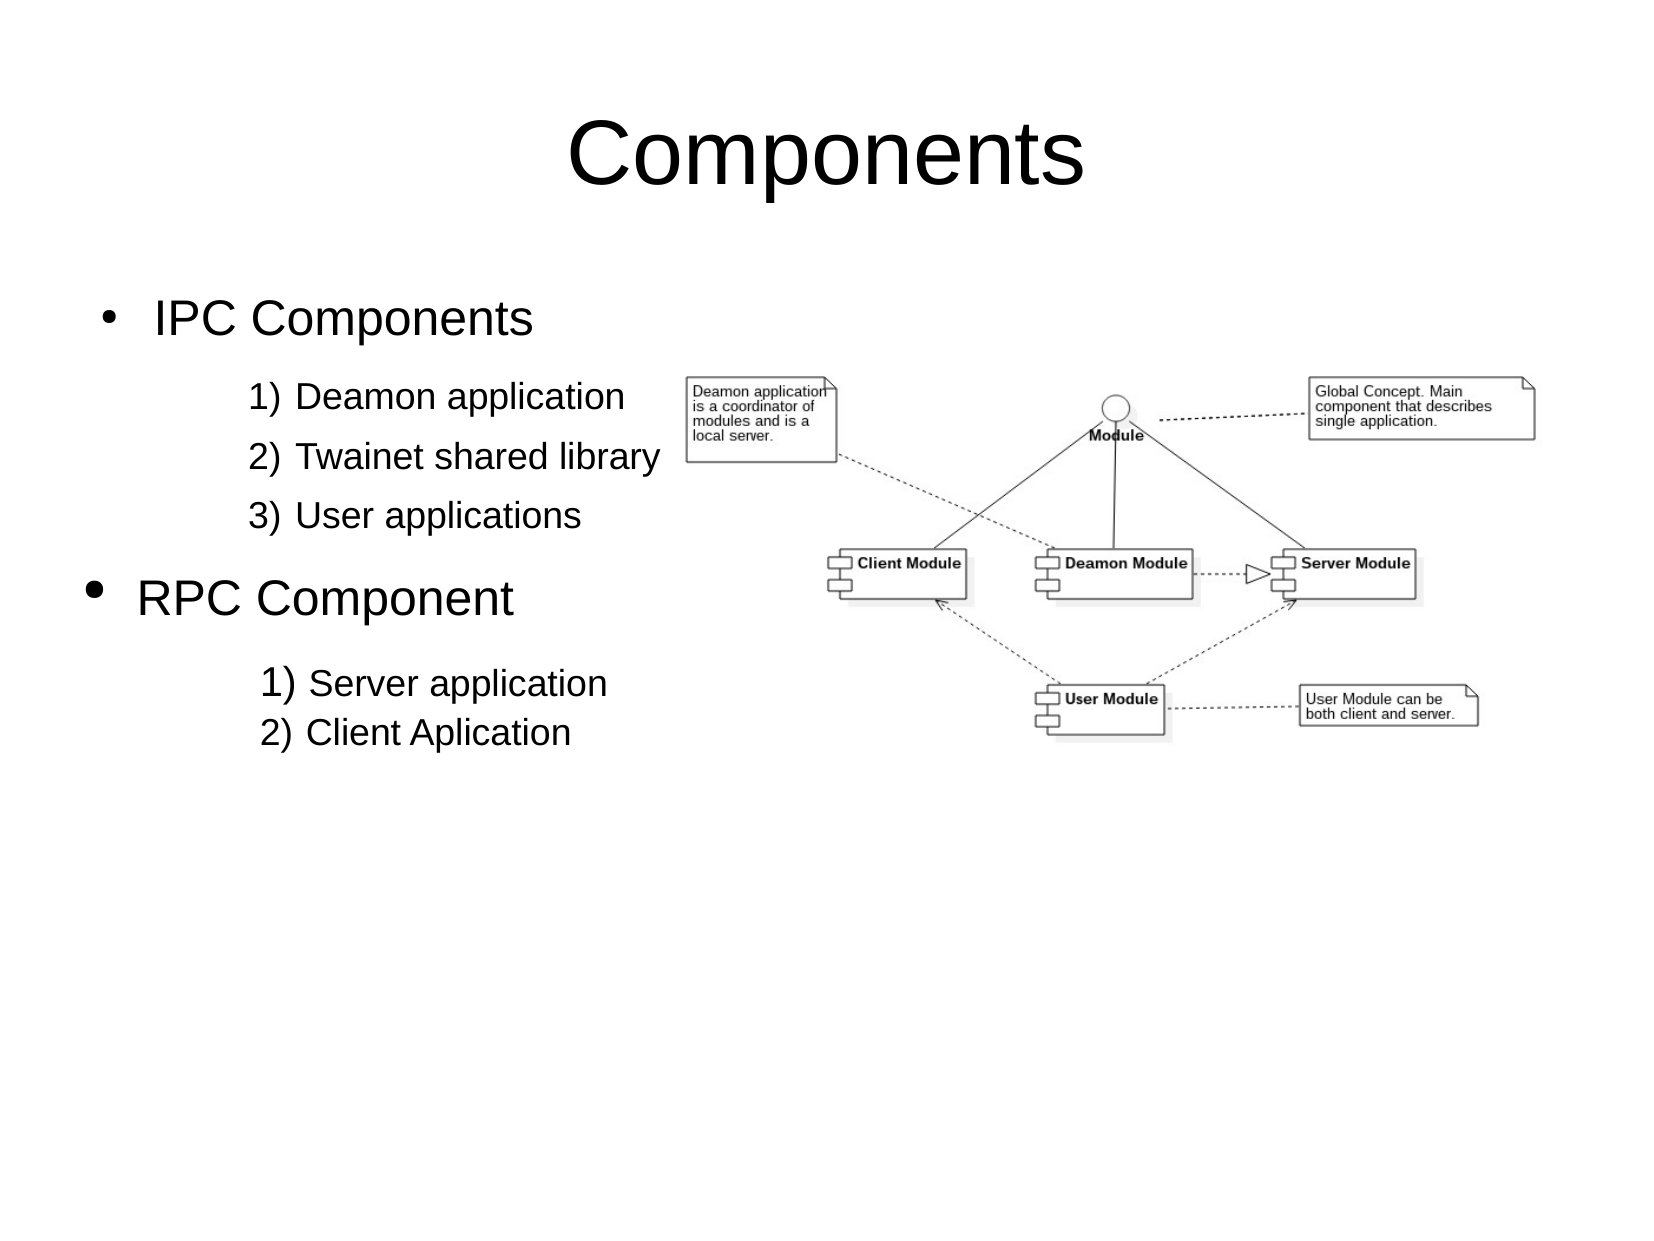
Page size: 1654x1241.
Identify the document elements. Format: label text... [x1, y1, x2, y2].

title Components [82, 49, 1571, 257]
picture [675, 366, 1583, 780]
list IPC Components Deamon application Twainet shared library User applications RPC Component Server application Client Aplication [82, 290, 1571, 1010]
